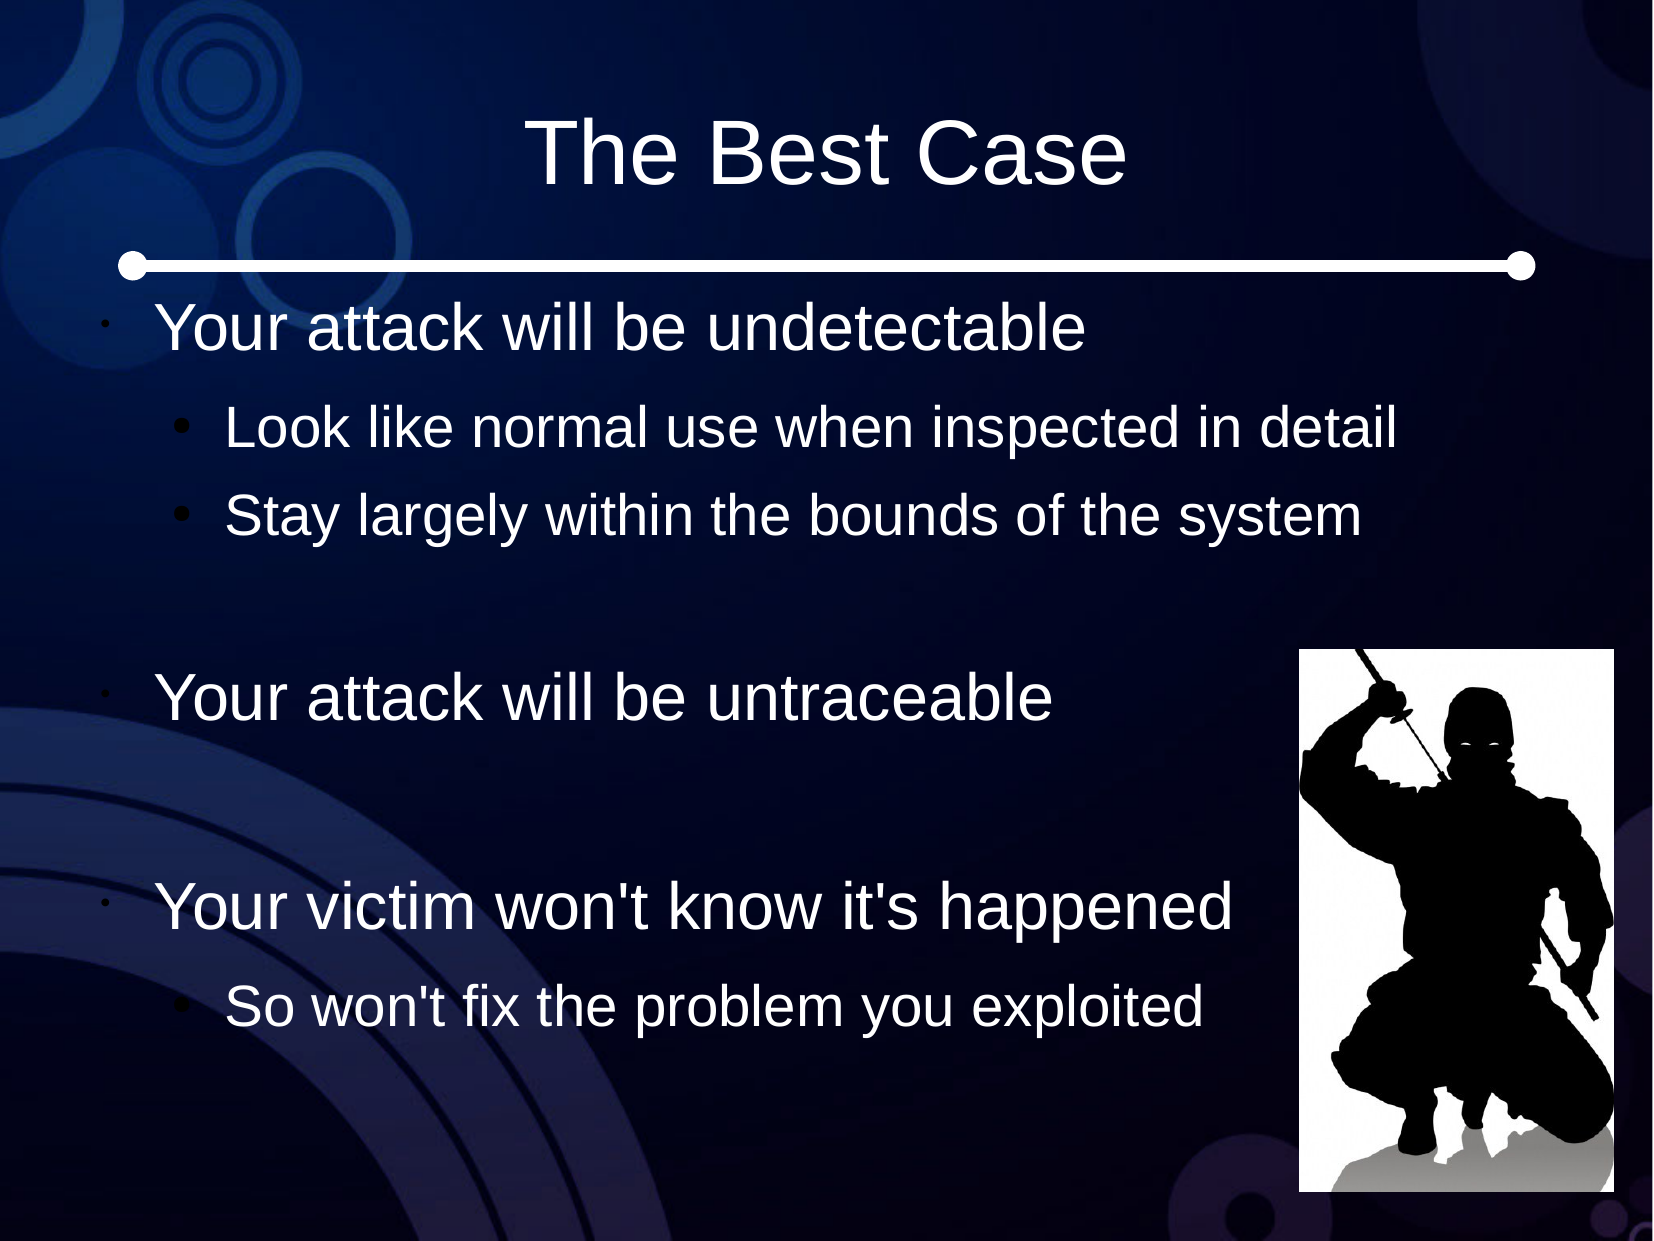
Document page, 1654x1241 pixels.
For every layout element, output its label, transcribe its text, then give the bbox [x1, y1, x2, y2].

list Your attack will be undetectable Look like normal use when inspected in detail Stay largely within the bounds of the system Your attack will be untraceable Your victim won't know it's happened So won't fix the problem you exploited [82, 290, 1571, 1094]
picture [0, 0, 1653, 1241]
title The Best Case [82, 56, 1571, 250]
